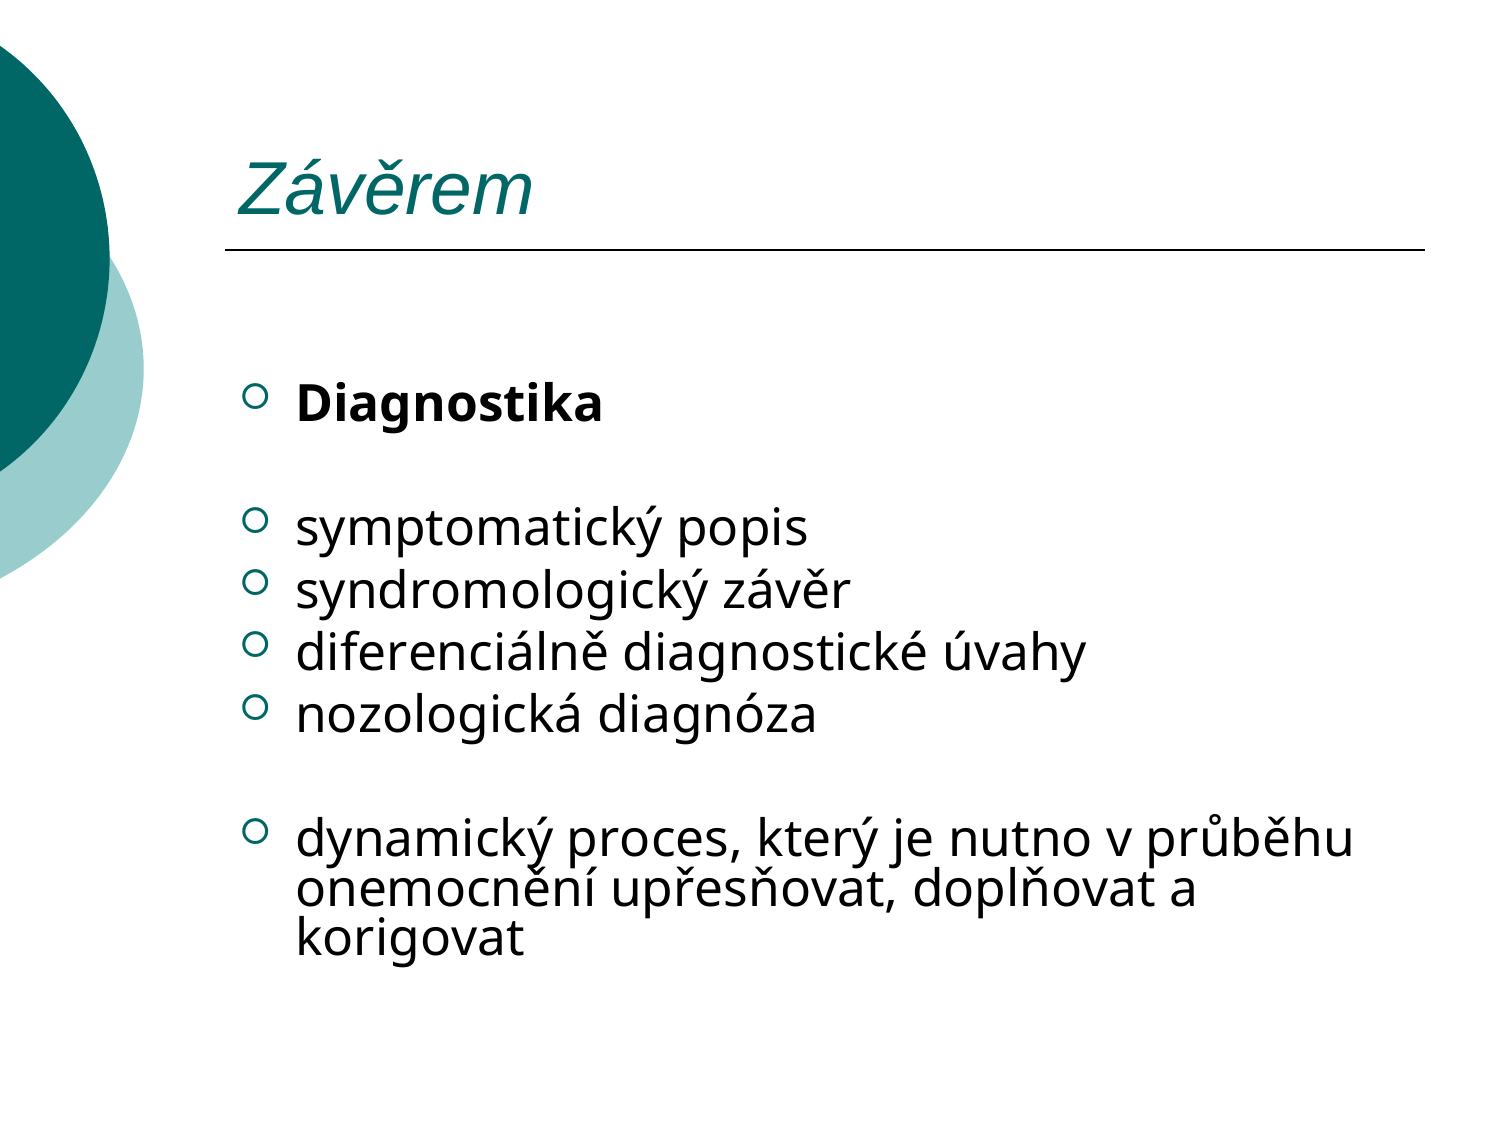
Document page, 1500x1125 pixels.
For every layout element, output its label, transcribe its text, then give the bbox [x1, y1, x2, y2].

list Diagnostika symptomatický popis syndromologický závěr diferenciálně diagnostické úvahy nozologická diagnóza dynamický proces, který je nutno v průběhu onemocnění upřesňovat, doplňovat a korigovat [224, 299, 1425, 975]
title Závěrem [224, 49, 1425, 237]
